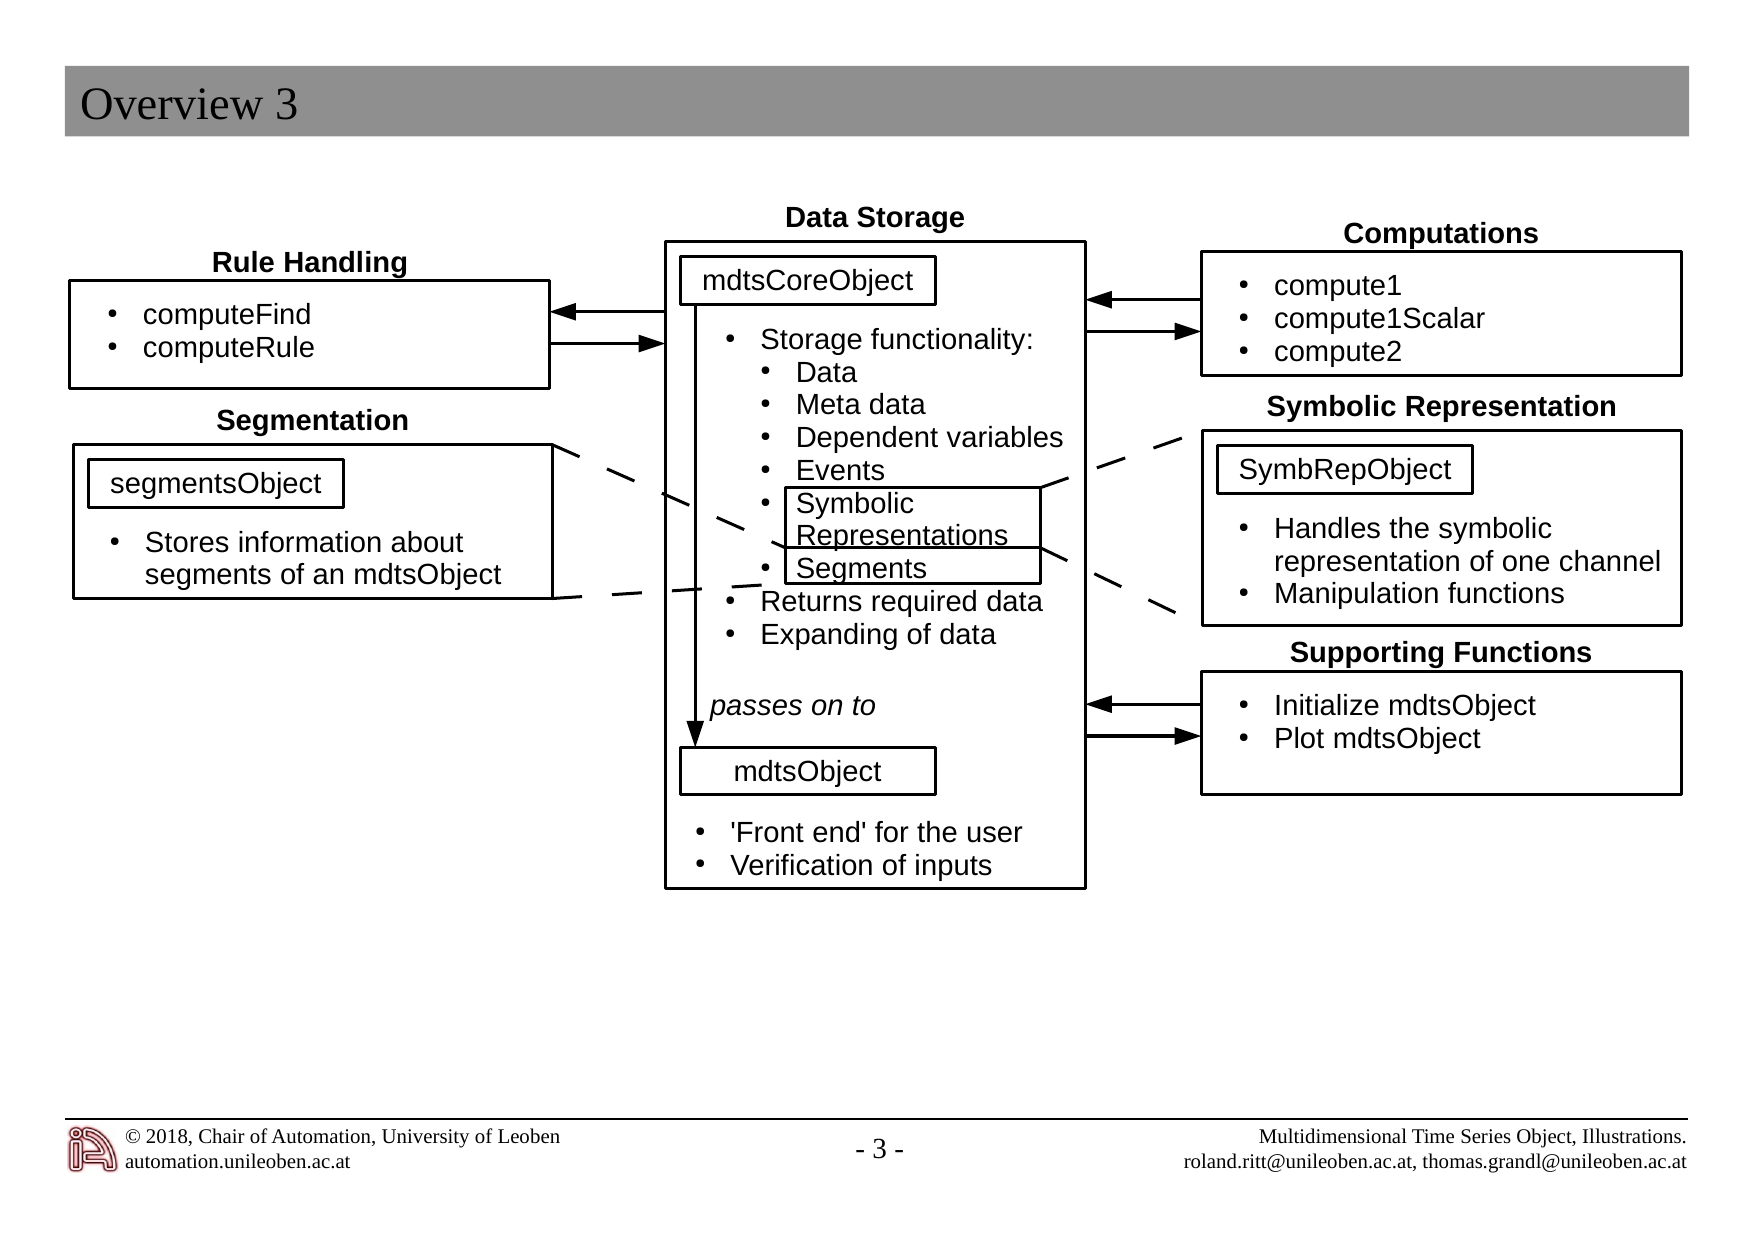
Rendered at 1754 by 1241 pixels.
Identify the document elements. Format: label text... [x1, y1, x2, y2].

text_box 'Front end' for the user Verification of inputs [680, 808, 1056, 889]
text_box passes on to [695, 681, 906, 729]
text_box segmentsObject [88, 459, 344, 508]
text_box Stores information about segments of an mdtsObject [94, 518, 553, 599]
text_box Handles the symbolic representation of one channel Manipulation functions [1224, 504, 1682, 618]
text_box Storage functionality: Data Meta data Dependent variables Events Symbolic Representations Segments Returns required data Expanding of data [710, 315, 1086, 658]
text_box SymbRepObject [1217, 445, 1473, 494]
text_box computeFind computeRule [92, 290, 550, 372]
text_box Rule Handling [71, 282, 548, 287]
text_box Computations [1203, 253, 1680, 258]
text_box Initialize mdtsObject Plot mdtsObject [1224, 681, 1682, 762]
picture [67, 1125, 119, 1173]
text_box Rule Handling [69, 238, 550, 279]
text_box mdtsCoreObject [680, 256, 936, 305]
text_box Data Storage [665, 193, 1086, 242]
text_box Supporting Functions [1201, 629, 1682, 670]
text_box Supporting Functions [1203, 673, 1680, 678]
title Overview 3 [64, 65, 1690, 137]
text_box Symbolic Representation [1202, 382, 1682, 429]
text_box Computations [1201, 209, 1682, 250]
text_box Segmentation [73, 396, 553, 443]
text_box mdtsObject [680, 747, 936, 795]
text_box compute1 compute1Scalar compute2 [1224, 262, 1682, 376]
